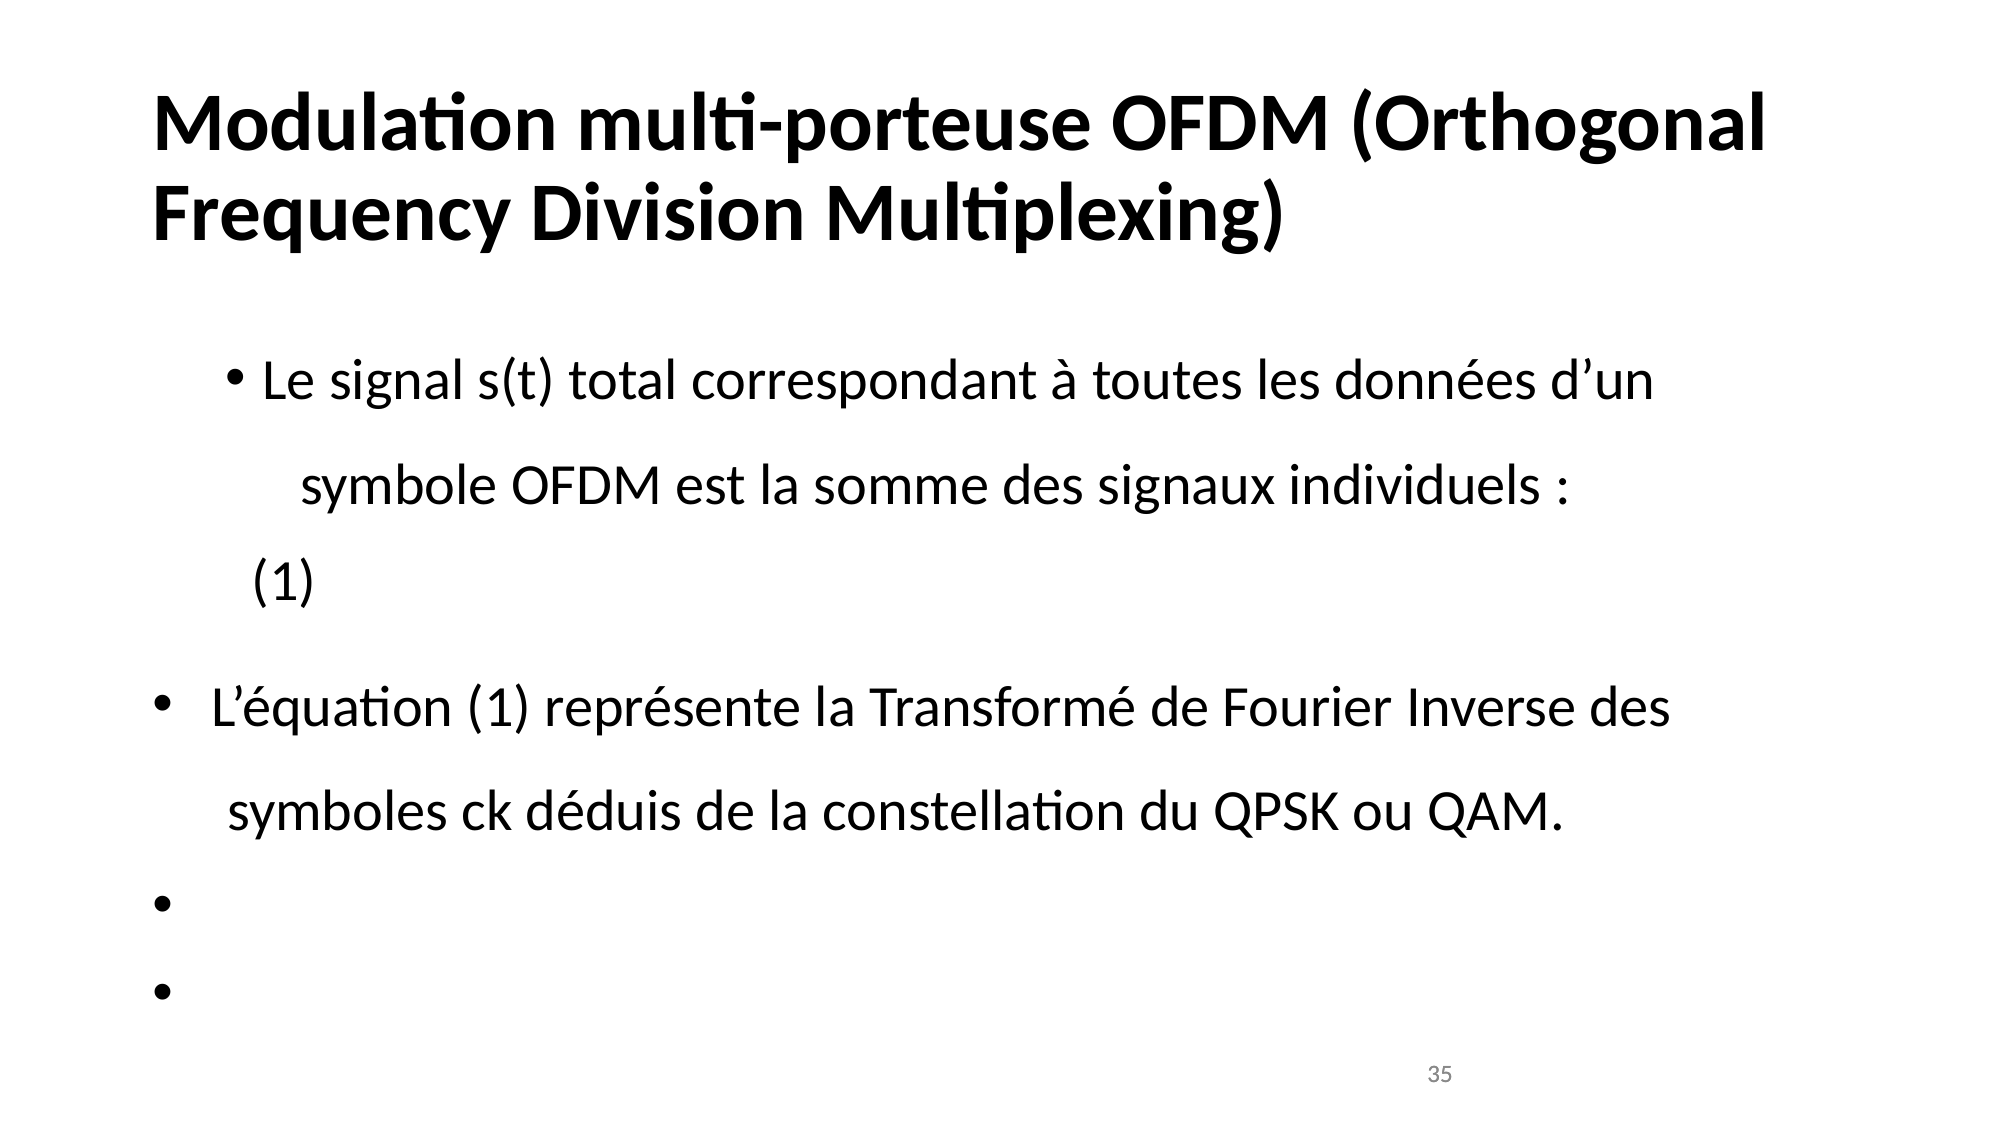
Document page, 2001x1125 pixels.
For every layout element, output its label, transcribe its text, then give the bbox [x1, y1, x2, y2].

title Modulation multi-porteuse OFDM (Orthogonal Frequency Division Multiplexing) [137, 59, 1863, 278]
list Le signal s(t) total correspondant à toutes les données d’un symbole OFDM est la somme des signaux individuels : (1) L’équation (1) représente la Transformé de Fourier Inverse des symboles ck déduis de la constellation du QPSK ou QAM. [137, 299, 1863, 1014]
text_box [1412, 1042, 1863, 1103]
